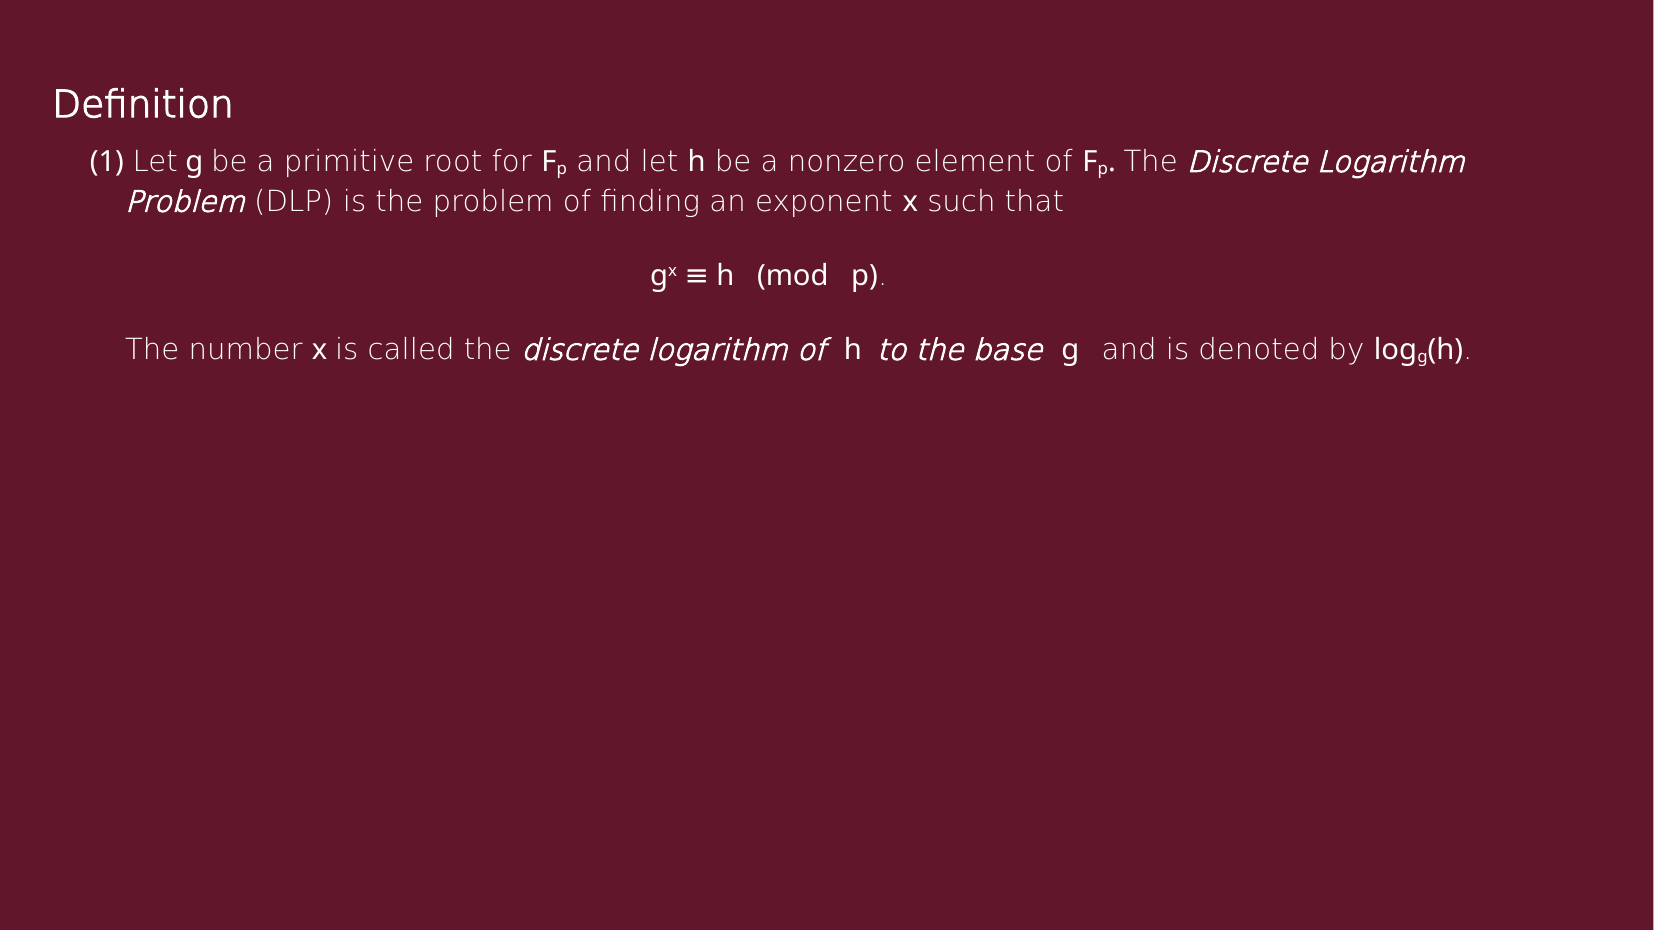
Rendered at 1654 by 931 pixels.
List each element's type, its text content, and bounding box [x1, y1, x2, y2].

text_box Definition [37, 75, 1613, 134]
text_box Let g be a primitive root for Fp and let h be a nonzero element of Fp. The Discrete Logarithm Problem (DLP) is the problem of finding an exponent x such that gx ≡ h (mod p). The number x is called the discrete logarithm of h to the base g and is denoted by logg(h). [75, 133, 1501, 360]
